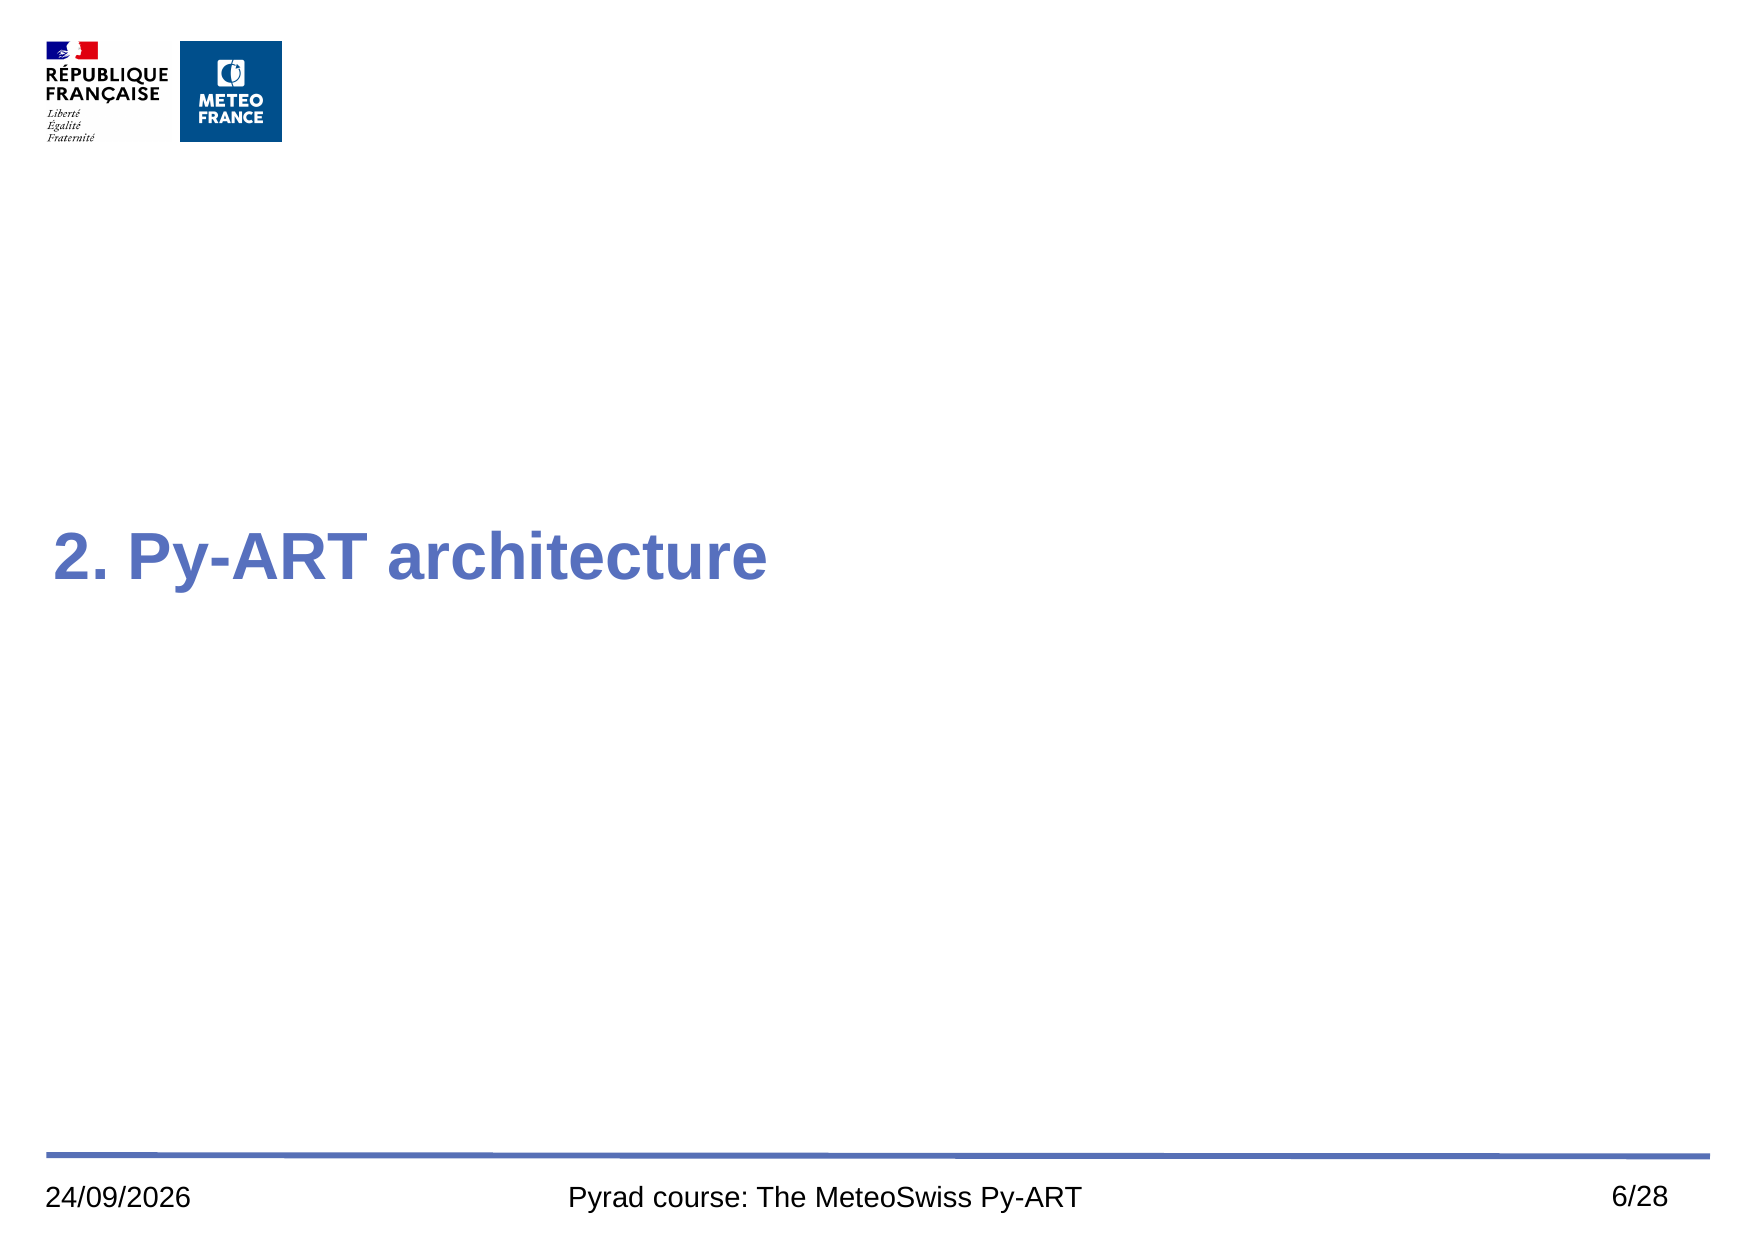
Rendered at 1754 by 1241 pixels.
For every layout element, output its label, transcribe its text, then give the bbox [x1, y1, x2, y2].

picture [46, 41, 172, 142]
picture [180, 41, 282, 142]
subtitle 2. Py-ART architecture [53, 321, 1440, 791]
